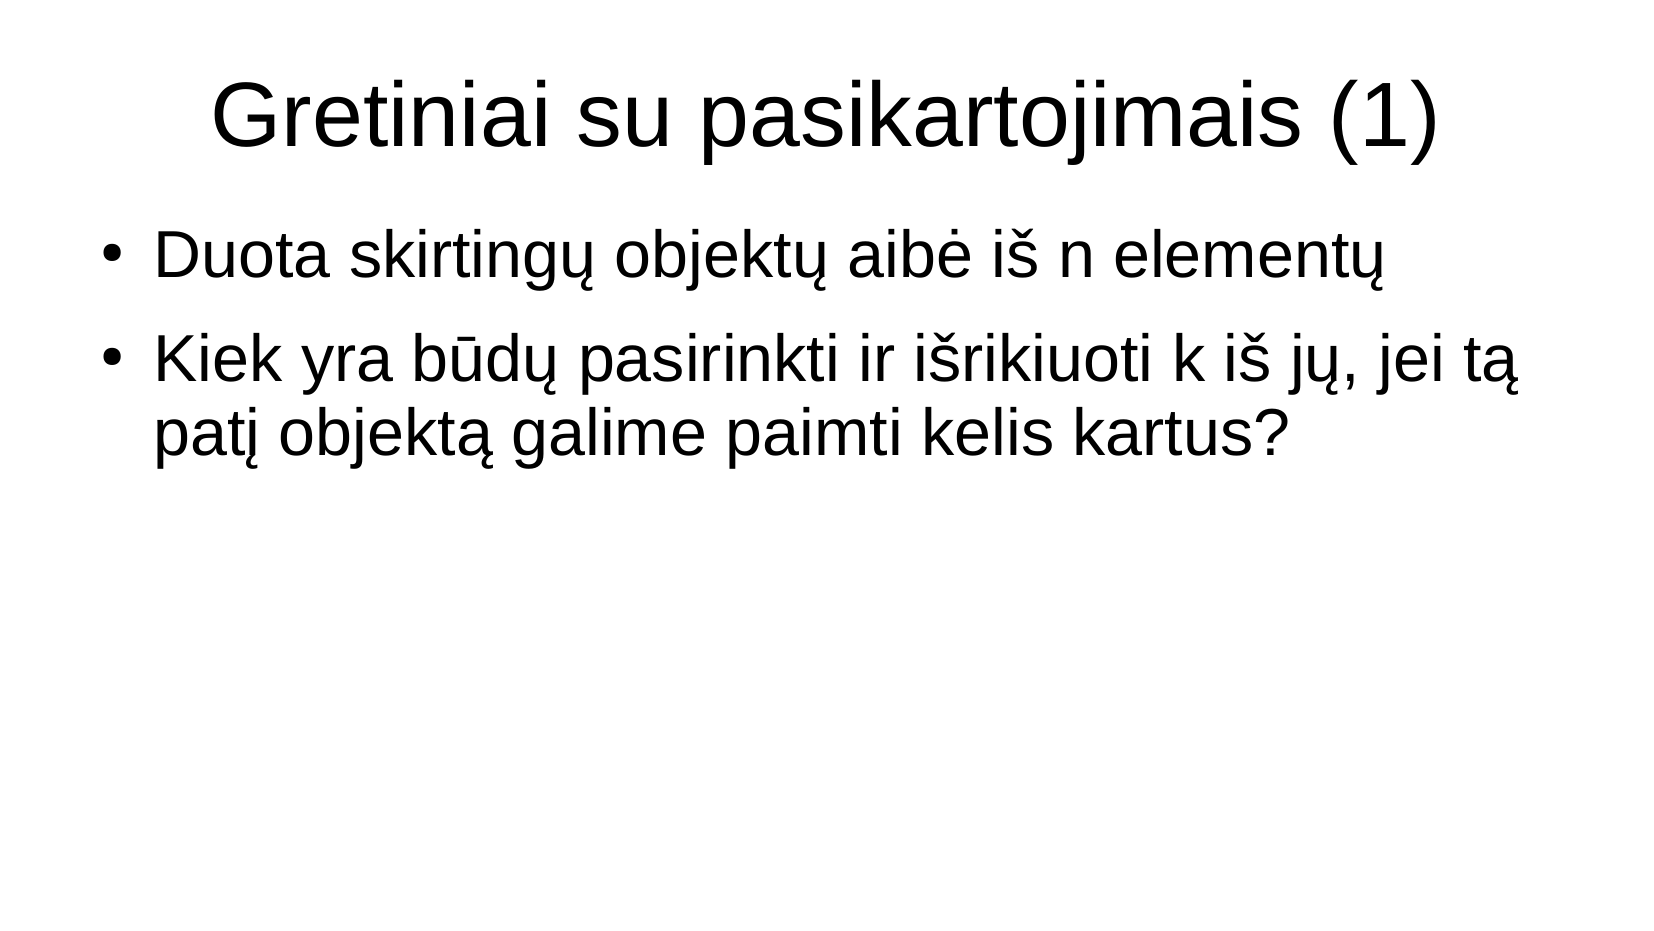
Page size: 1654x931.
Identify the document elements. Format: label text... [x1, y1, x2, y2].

list Duota skirtingų objektų aibė iš n elementų Kiek yra būdų pasirinkti ir išrikiuoti k iš jų, jei tą patį objektą galime paimti kelis kartus? [82, 217, 1571, 757]
title Gretiniai su pasikartojimais (1) [82, 36, 1571, 193]
